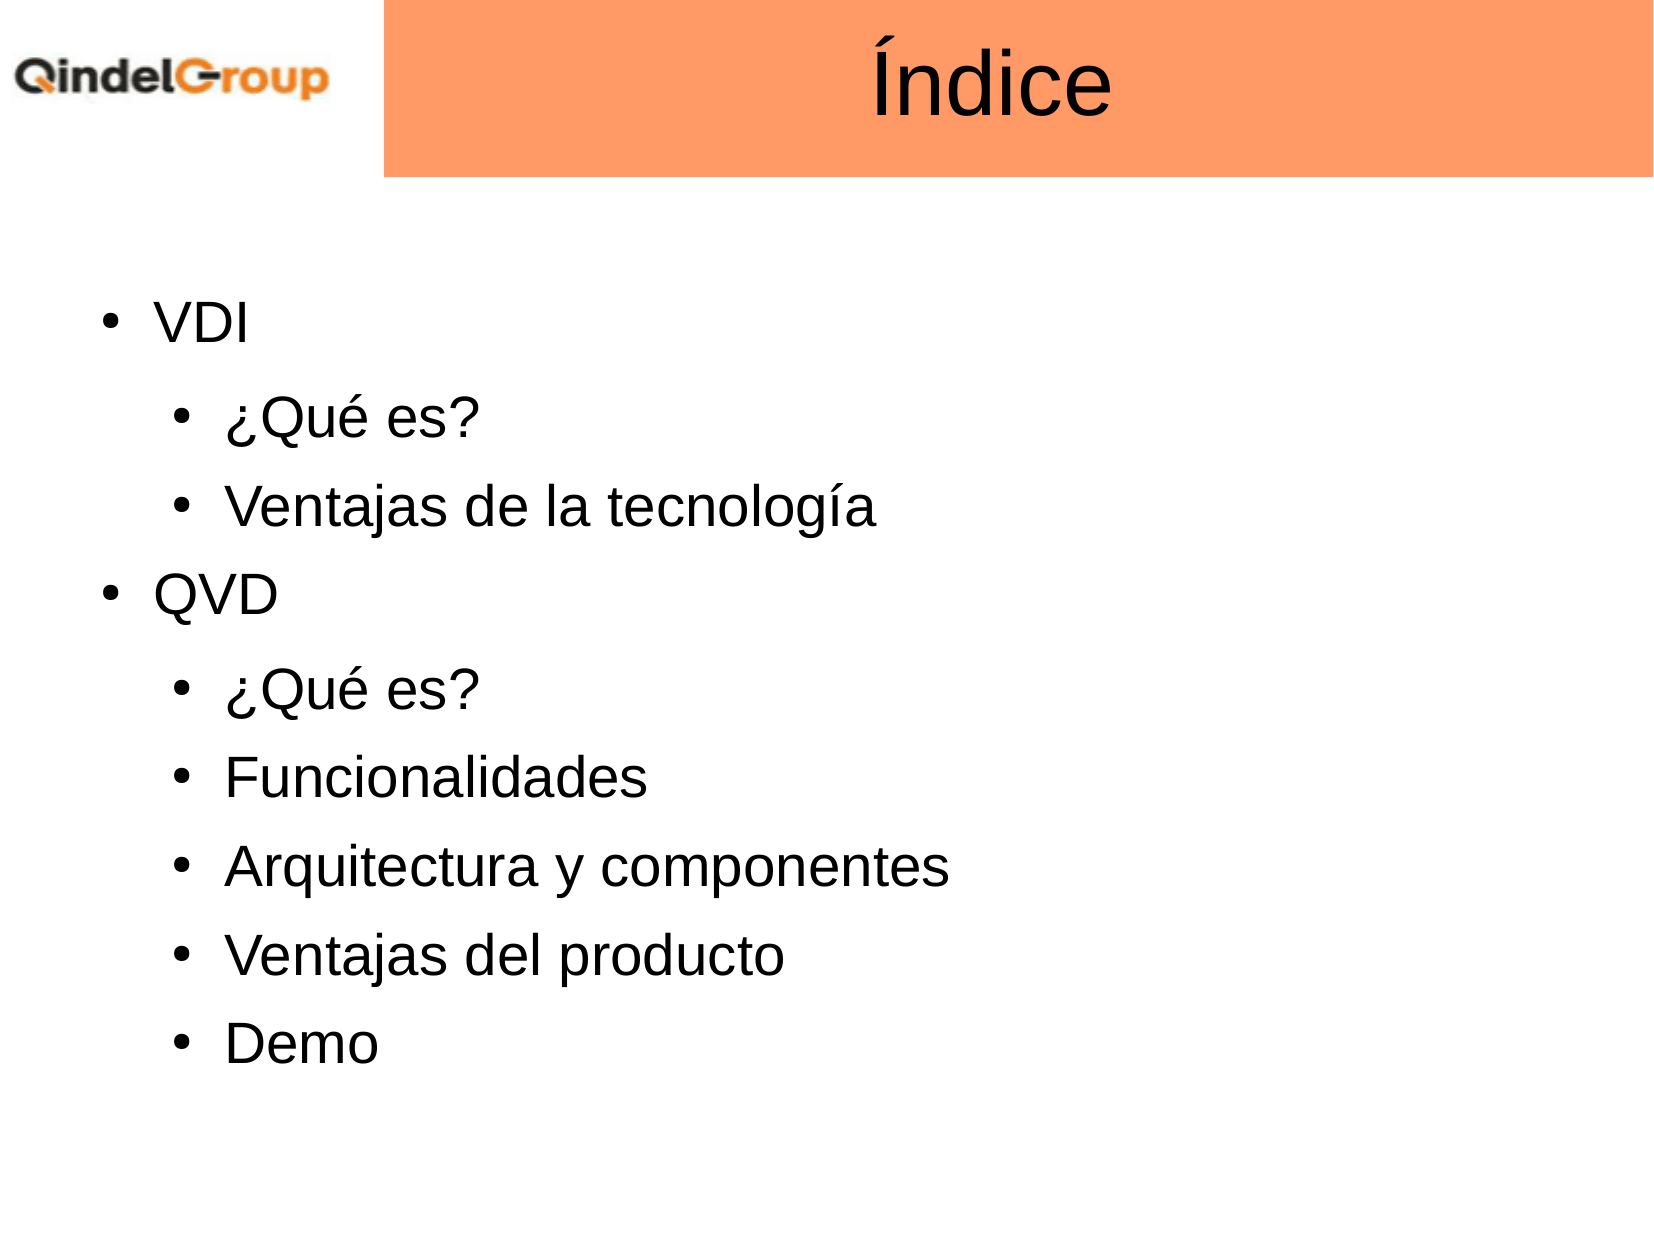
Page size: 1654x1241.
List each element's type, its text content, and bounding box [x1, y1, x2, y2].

picture [4, 51, 344, 107]
list VDI ¿Qué es? Ventajas de la tecnología QVD ¿Qué es? Funcionalidades Arquitectura y componentes Ventajas del producto Demo [82, 290, 1571, 1109]
title Índice [413, 19, 1571, 148]
